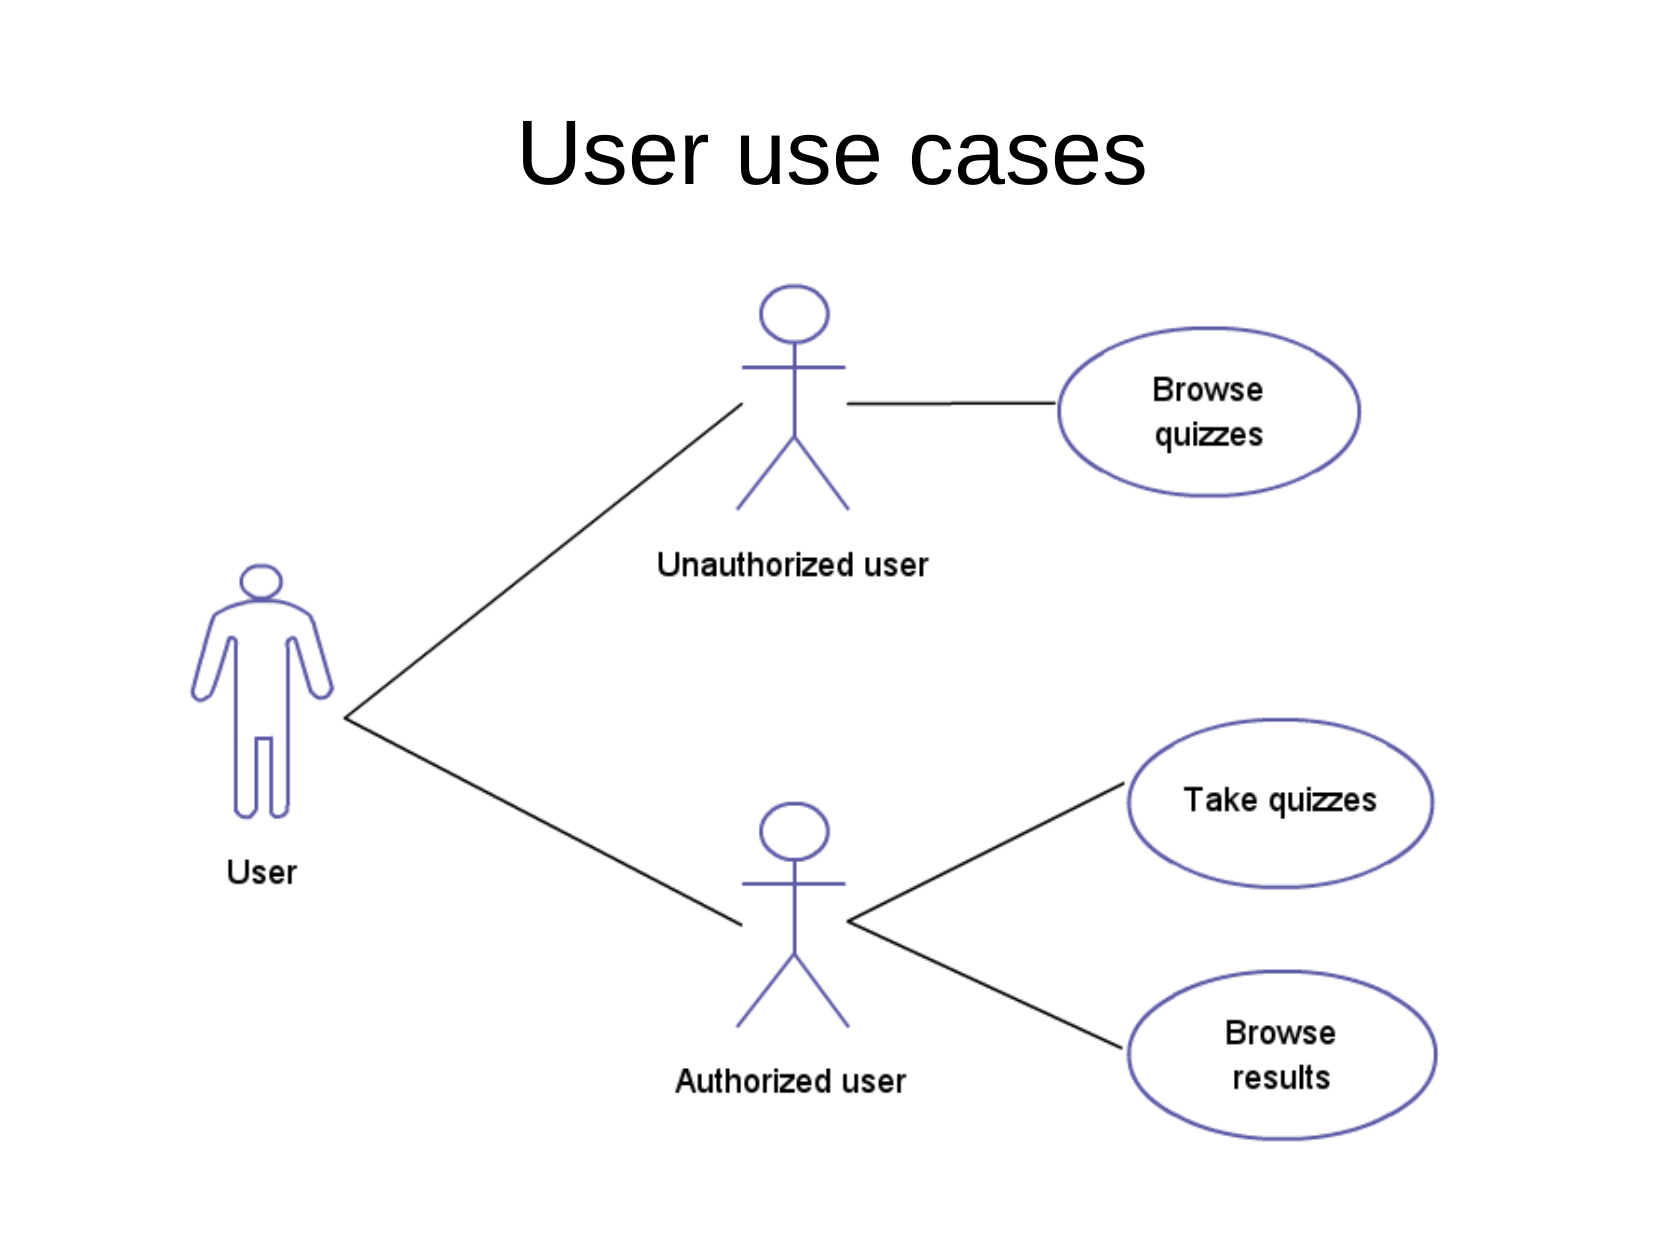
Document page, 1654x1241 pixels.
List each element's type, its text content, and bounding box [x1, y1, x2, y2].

title User use cases [82, 49, 1583, 257]
picture [158, 256, 1477, 1164]
